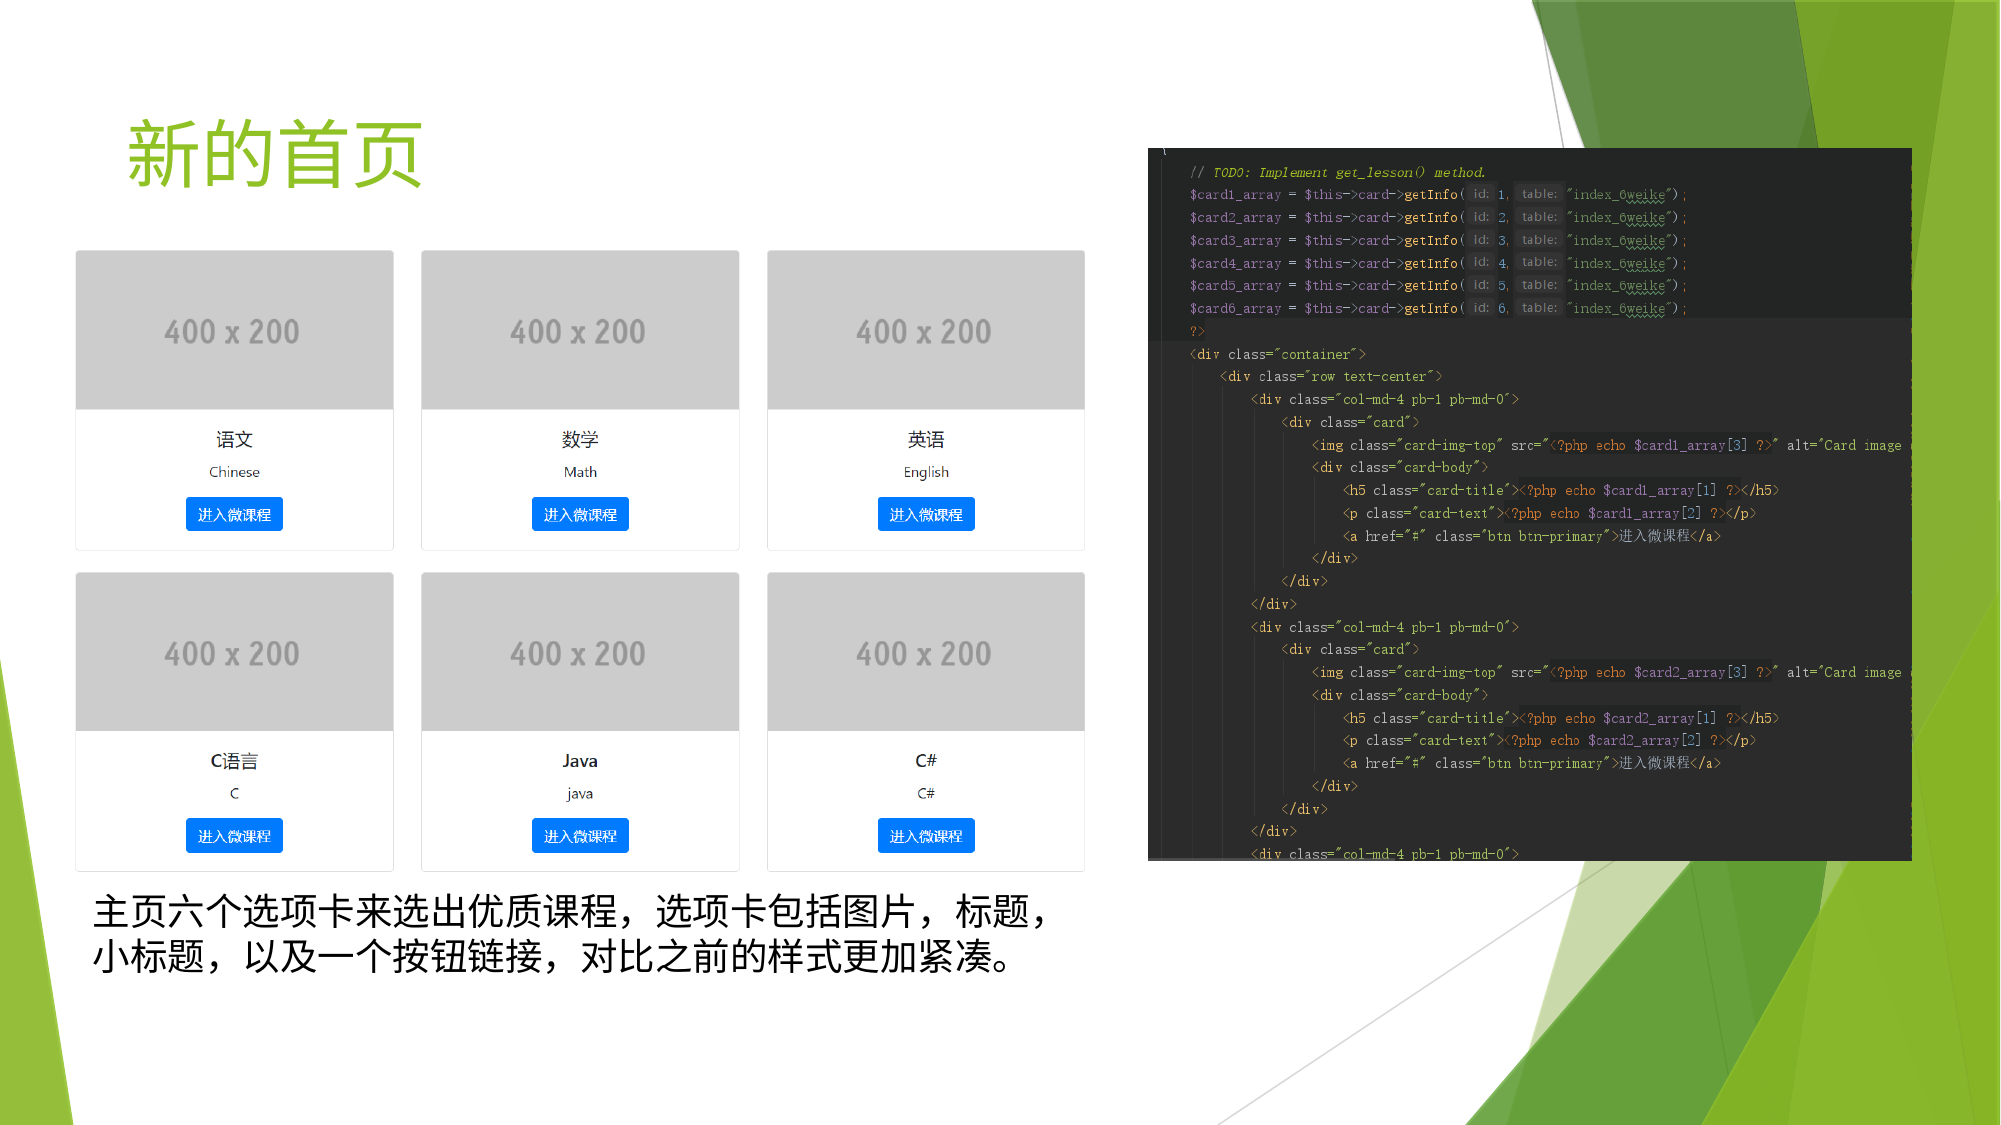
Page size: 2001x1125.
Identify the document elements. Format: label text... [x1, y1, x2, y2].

picture [62, 244, 1101, 881]
title 新的首页 [111, 99, 1522, 317]
picture [1148, 148, 1912, 861]
text_box 主页六个选项卡来选出优质课程，选项卡包括图片，标题，小标题，以及一个按钮链接，对比之前的样式更加紧凑。 [78, 880, 1116, 986]
